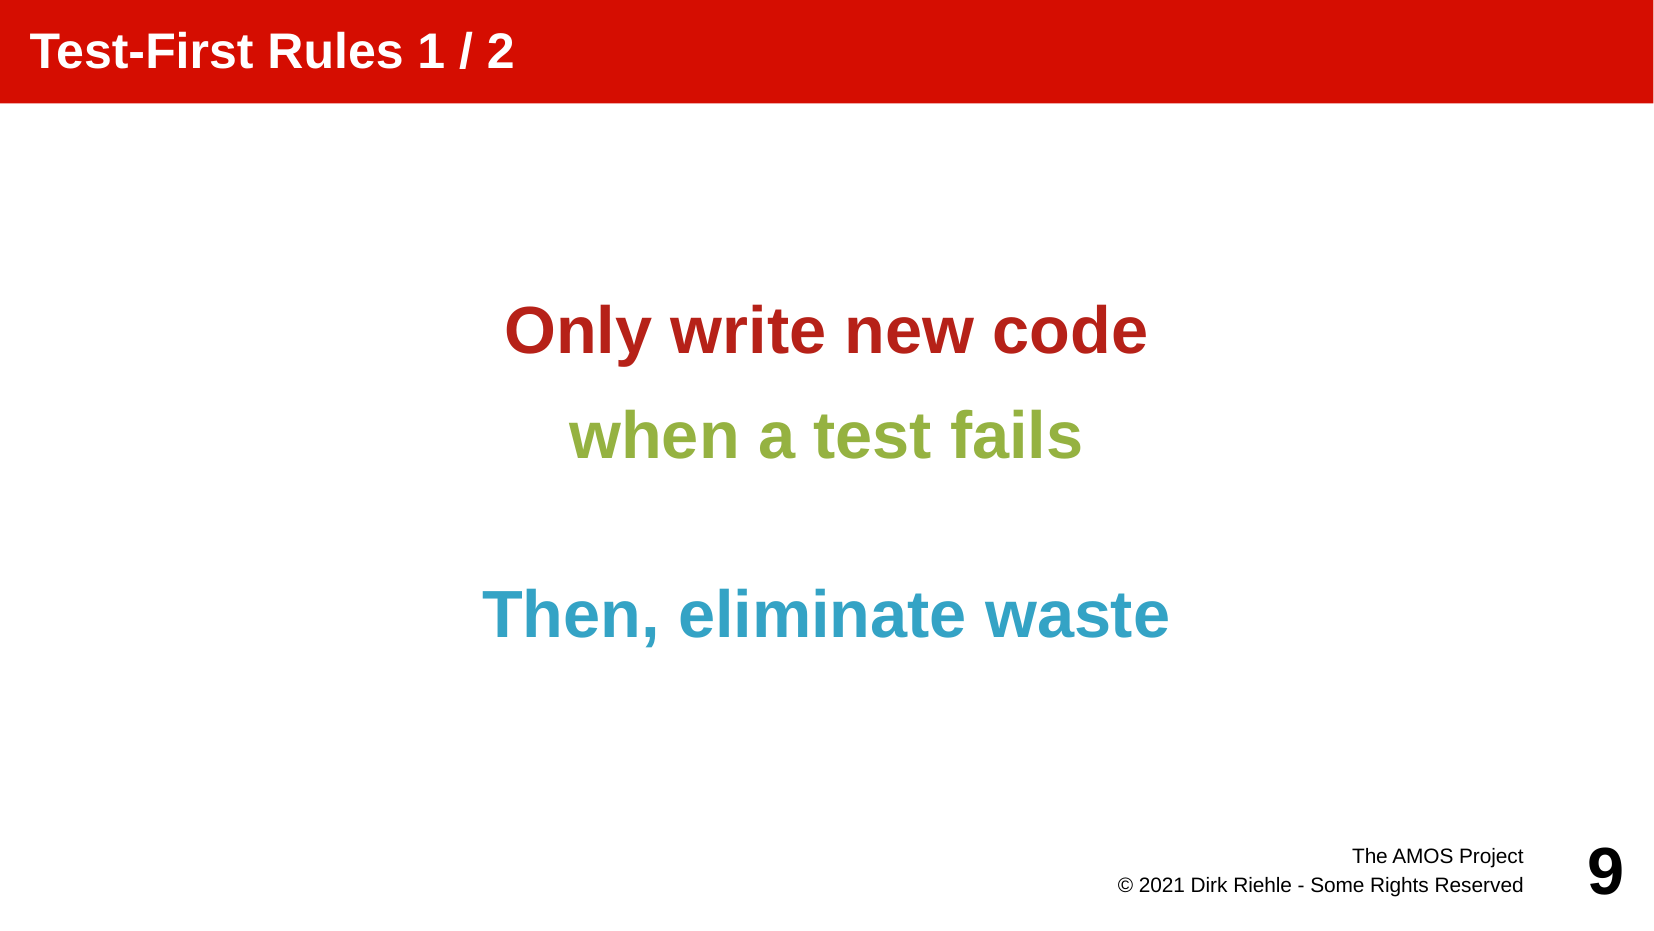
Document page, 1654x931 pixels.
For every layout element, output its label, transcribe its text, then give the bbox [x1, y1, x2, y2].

title Test-First Rules 1 / 2 [0, 0, 1654, 104]
subtitle Only write new code when a test fails Then, eliminate waste [29, 132, 1625, 813]
